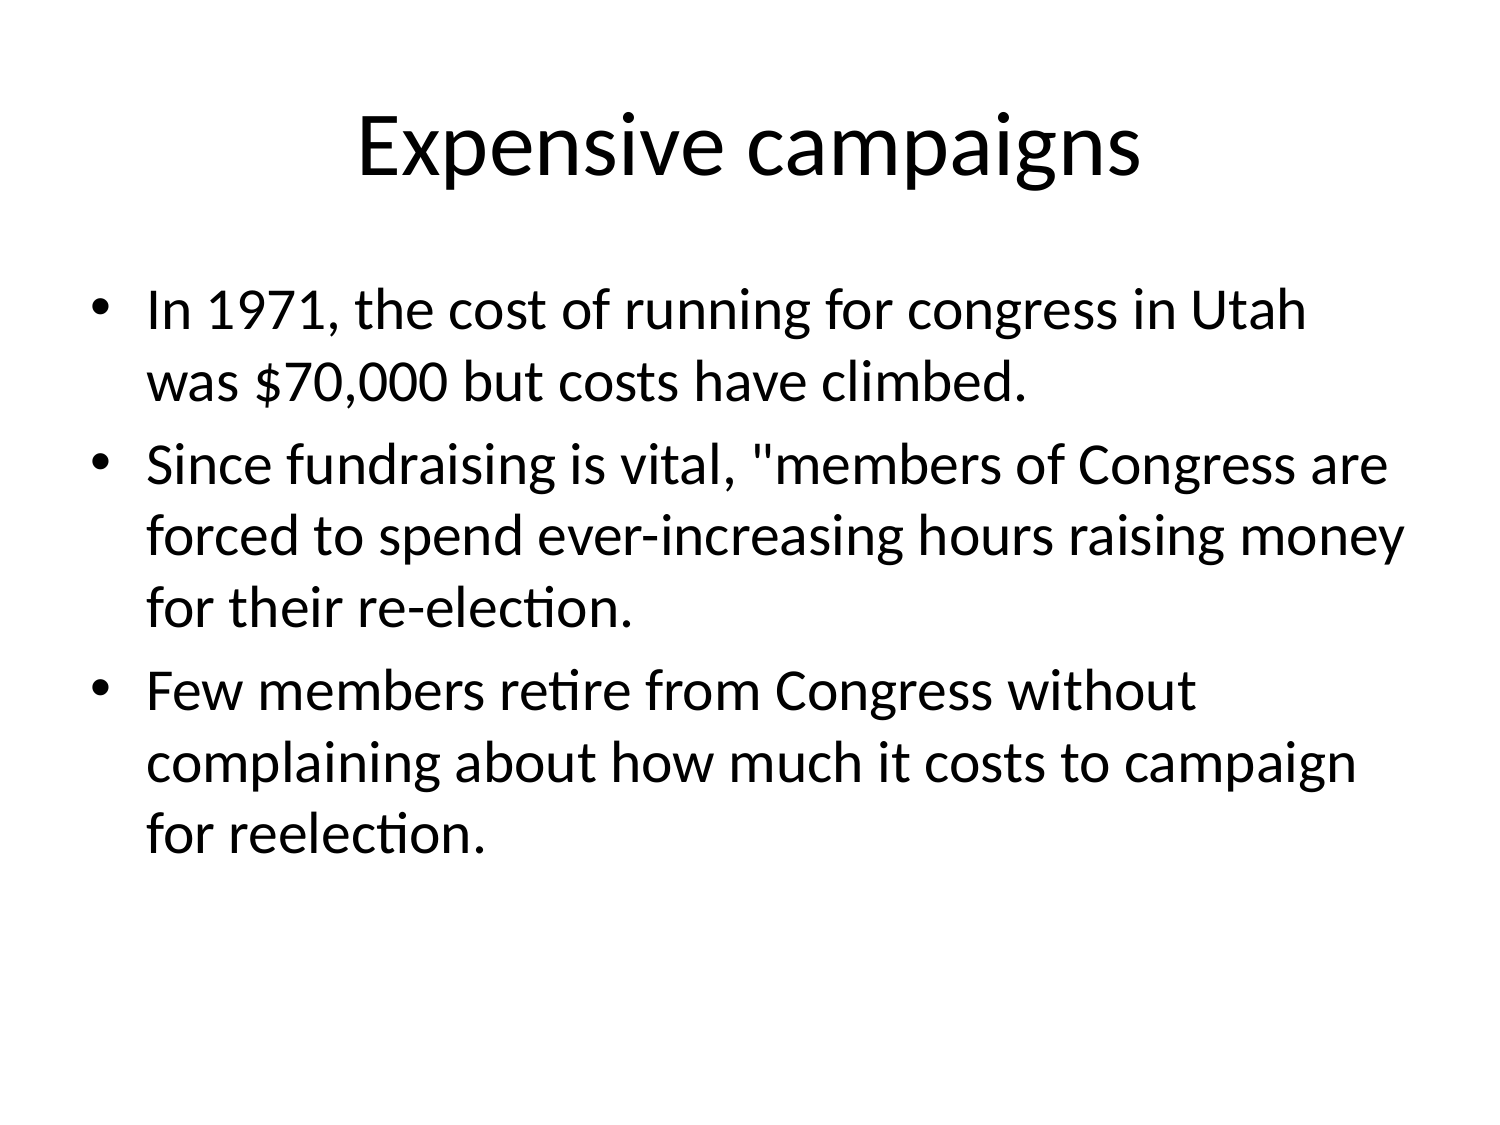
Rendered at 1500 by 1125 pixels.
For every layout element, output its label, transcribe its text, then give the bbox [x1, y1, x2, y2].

title Expensive campaigns [75, 45, 1425, 233]
list In 1971, the cost of running for congress in Utah was $70,000 but costs have climbed. Since fundraising is vital, "members of Congress are forced to spend ever-increasing hours raising money for their re-election. Few members retire from Congress without complaining about how much it costs to campaign for reelection. [75, 262, 1425, 1005]
